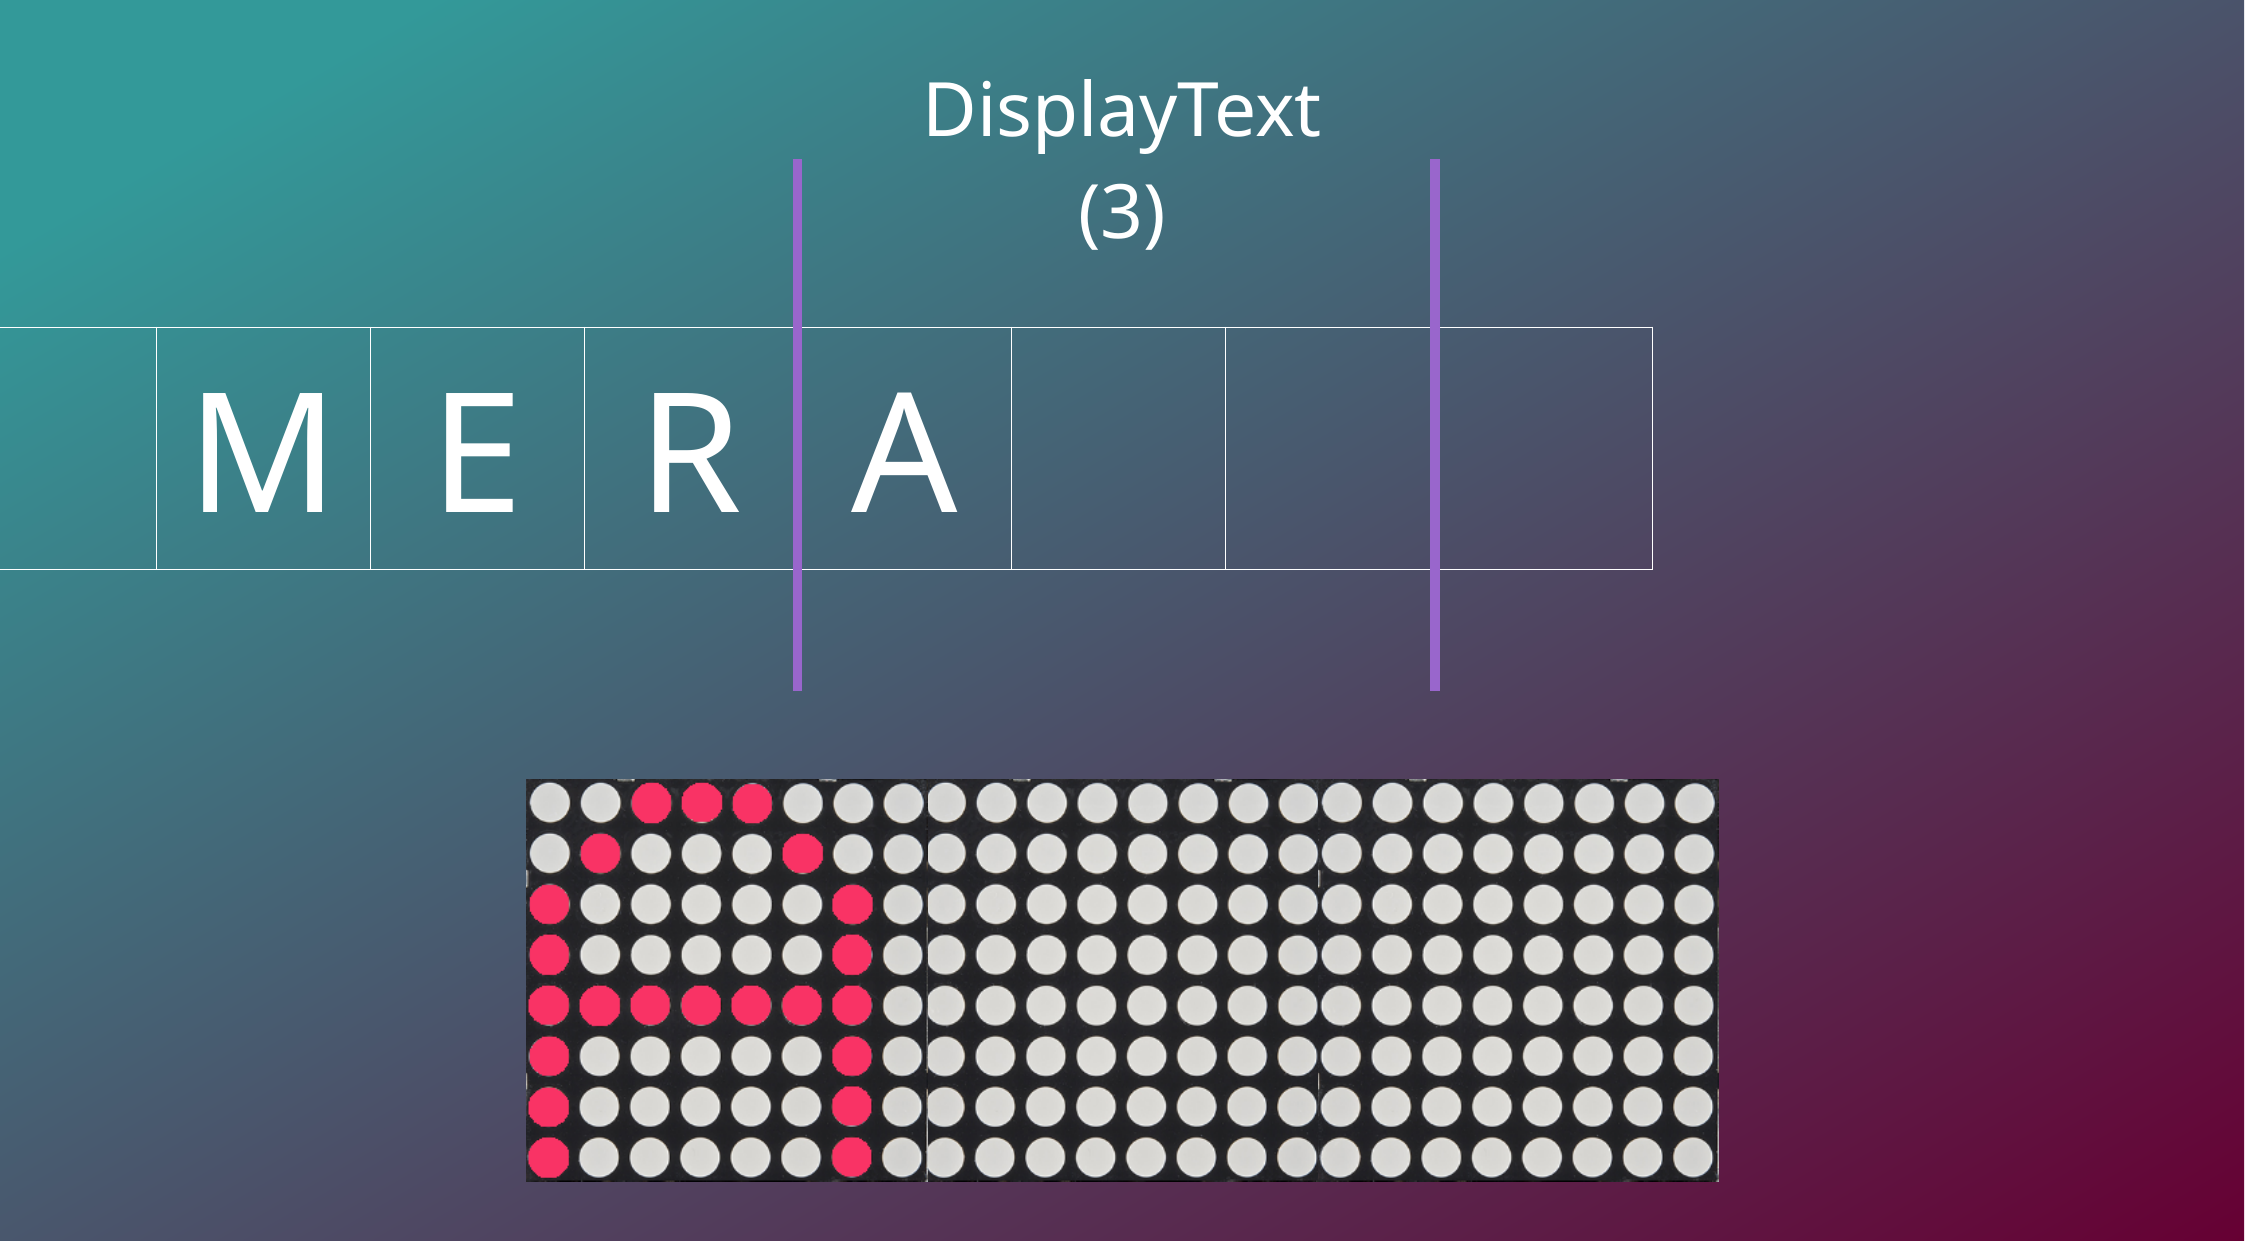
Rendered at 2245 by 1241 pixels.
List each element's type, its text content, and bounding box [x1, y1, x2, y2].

table_header A [802, 328, 1011, 569]
table_header [0, 328, 156, 569]
text_box DisplayText (3) [856, 49, 1388, 166]
picture [526, 779, 1719, 1182]
table_header E [371, 328, 584, 569]
table_header [1012, 328, 1225, 569]
table_header [1226, 328, 1430, 569]
table_header R [585, 328, 793, 569]
table_header [1440, 328, 1652, 569]
table_header M [157, 328, 370, 569]
